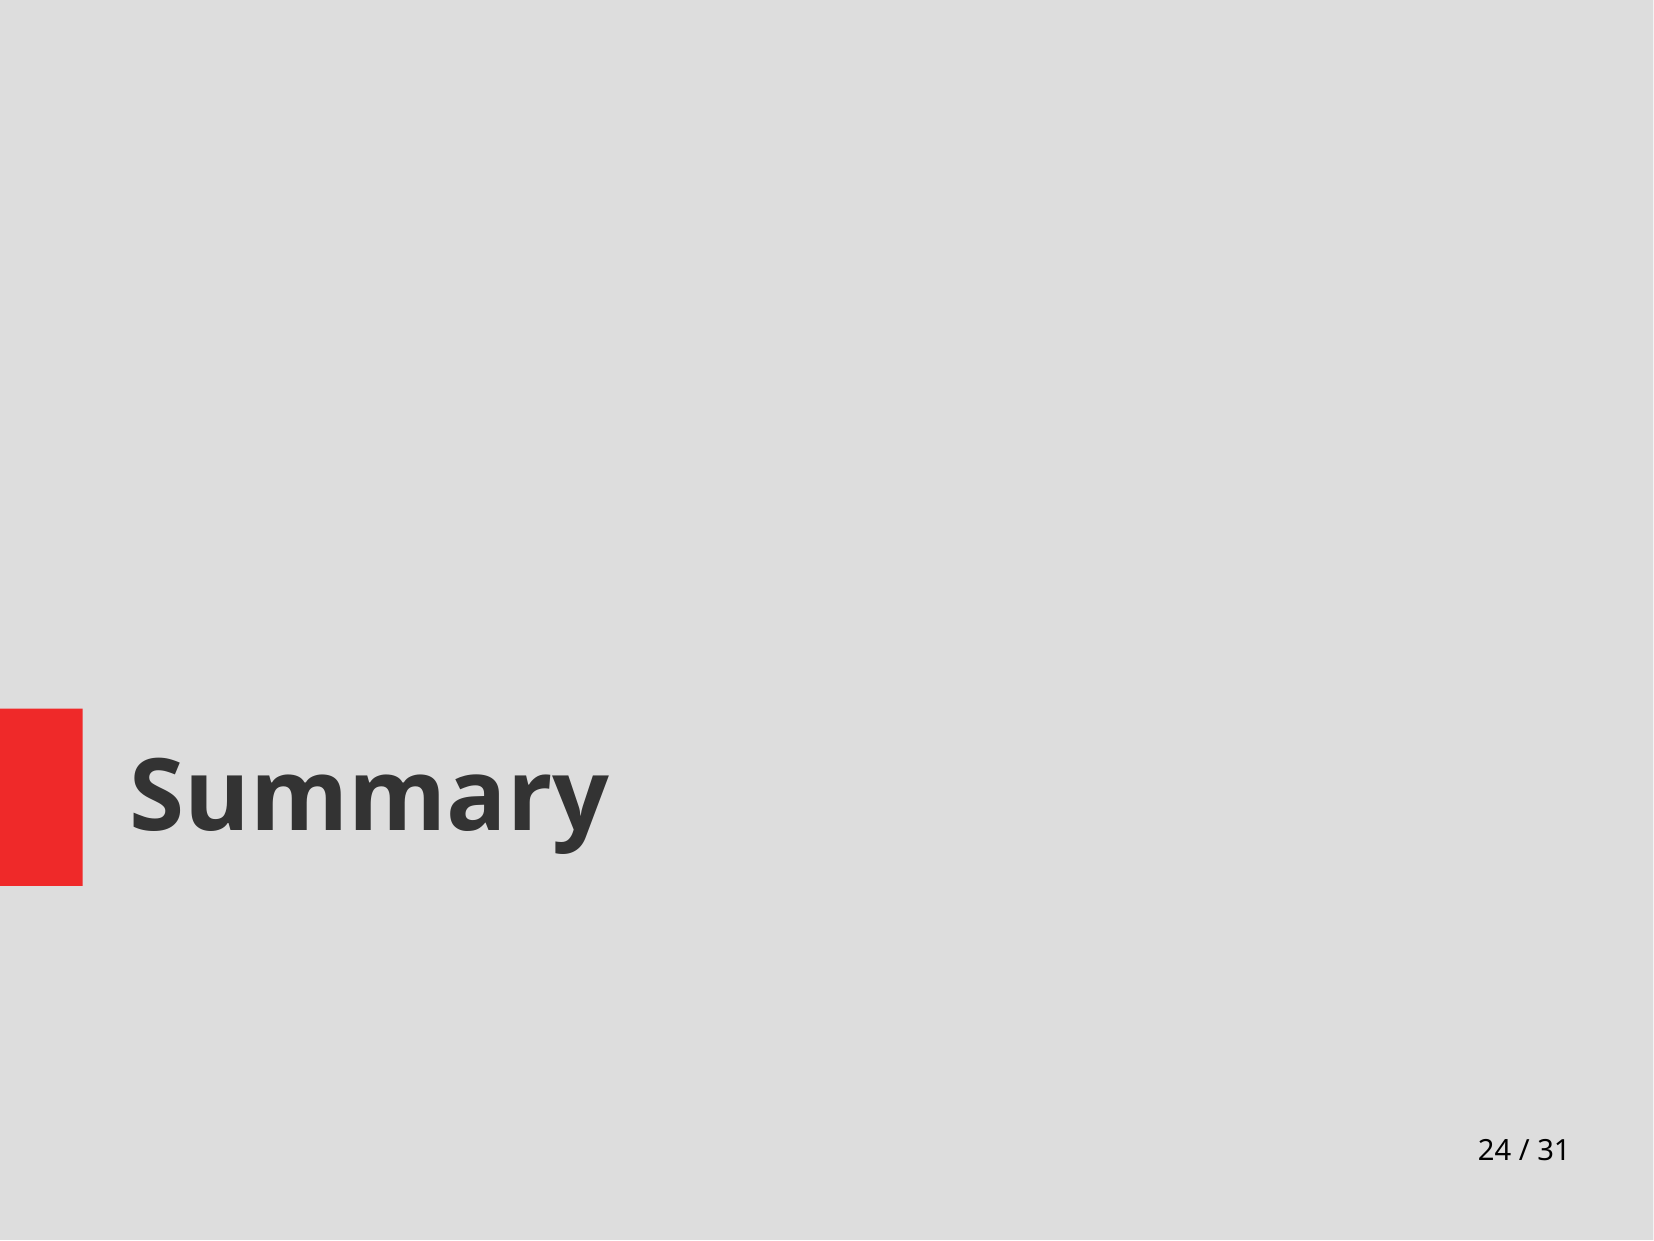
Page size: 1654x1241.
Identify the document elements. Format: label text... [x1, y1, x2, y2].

title Summary [129, 673, 1536, 910]
